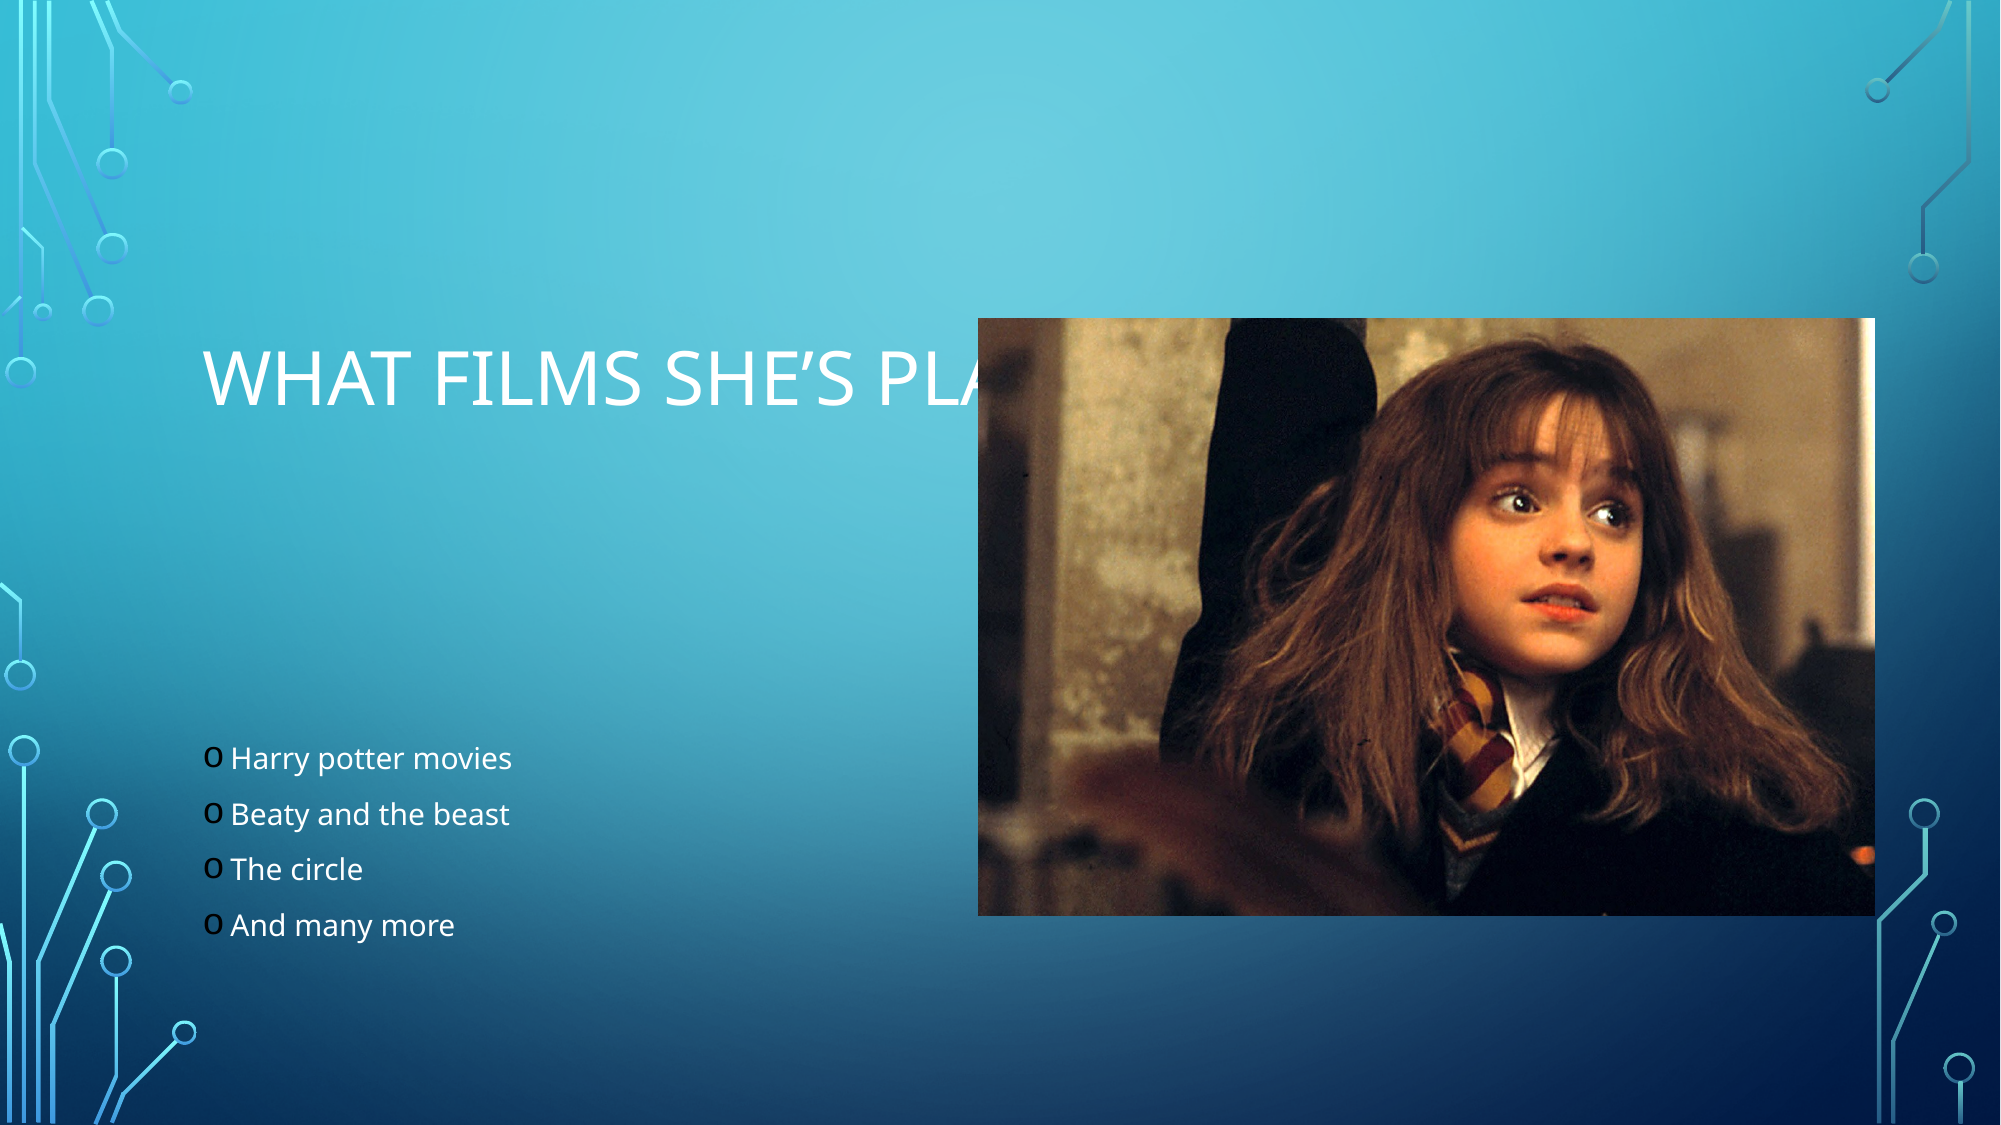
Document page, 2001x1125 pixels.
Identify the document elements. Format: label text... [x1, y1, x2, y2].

title What films she’s played in? [171, 99, 1821, 284]
list Harry potter movies Beaty and the beast The circle And many more [179, 254, 1812, 951]
picture [978, 318, 1875, 916]
